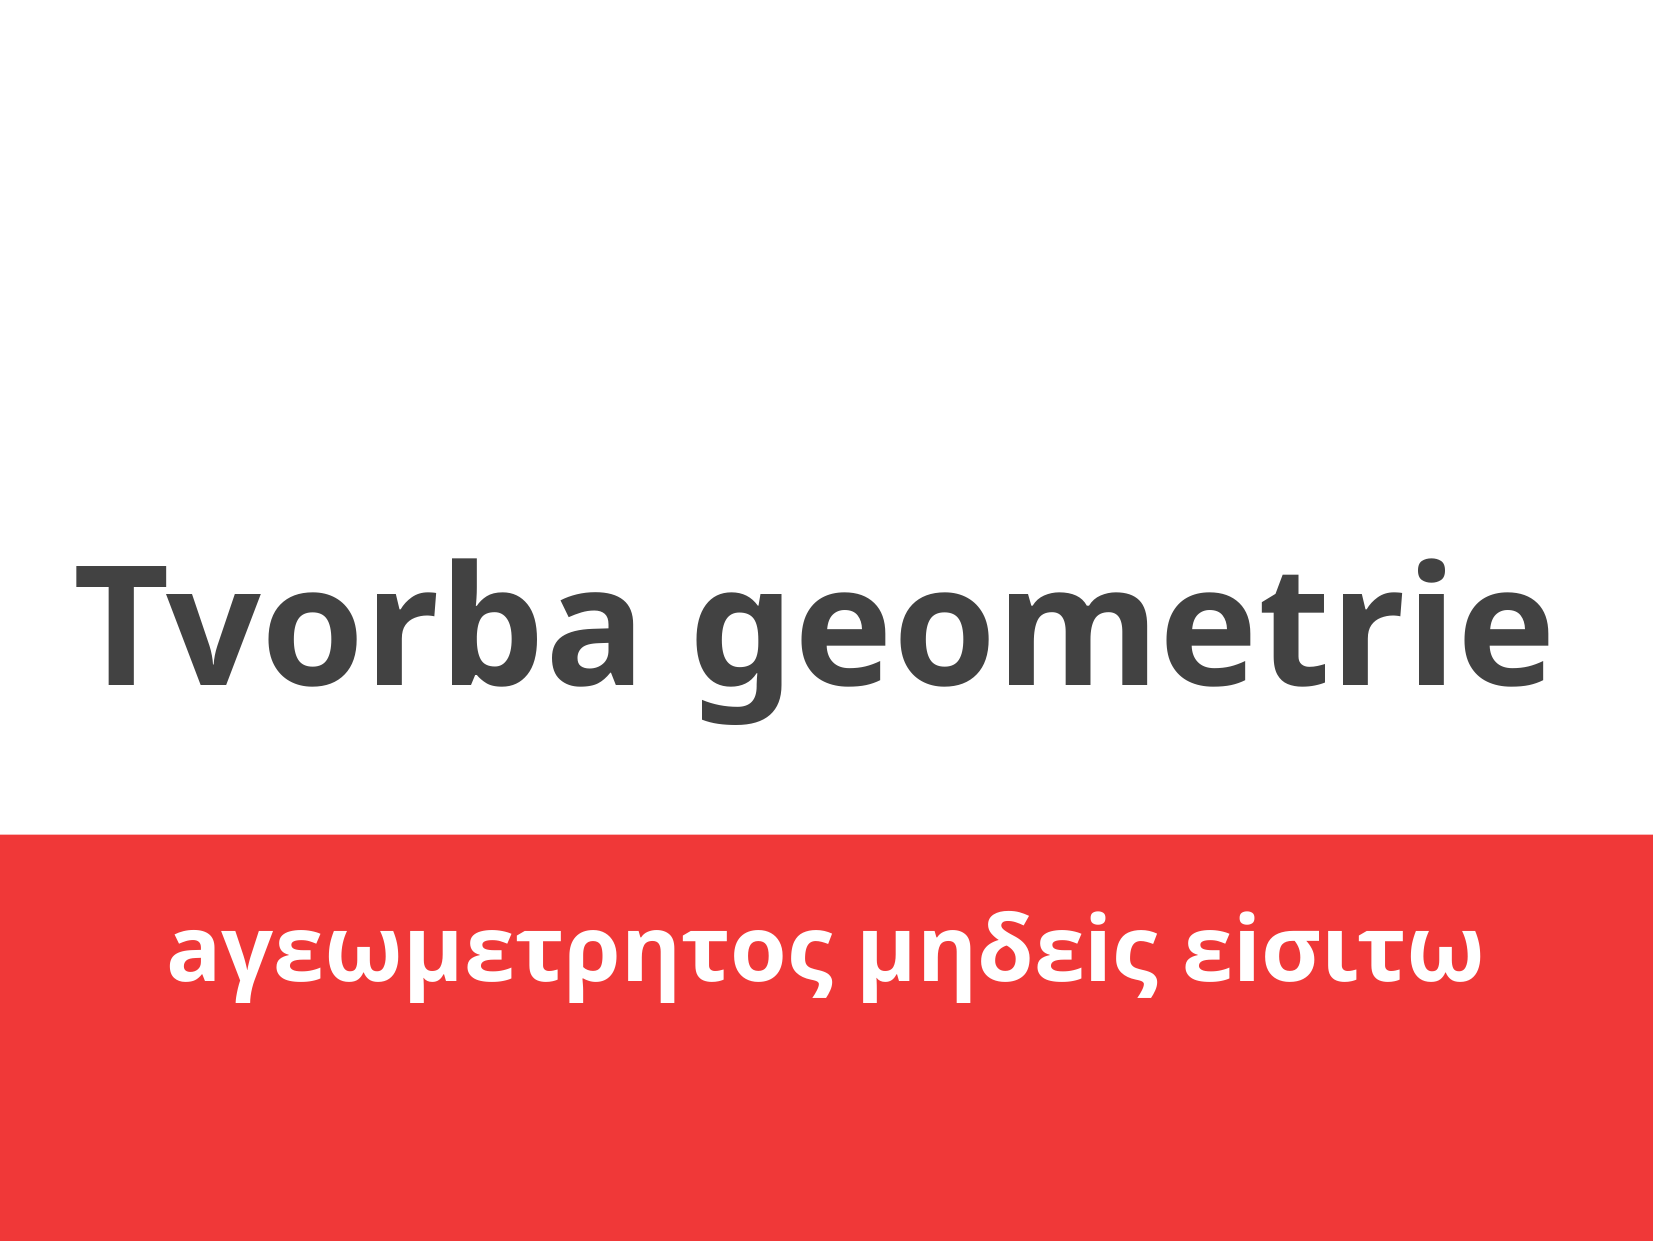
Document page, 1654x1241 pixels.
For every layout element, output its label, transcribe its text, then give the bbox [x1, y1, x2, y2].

title Tvorba geometrie [70, 430, 1559, 812]
subtitle aγεωμετρητος μηδεiς εiσιτω [82, 881, 1571, 1010]
